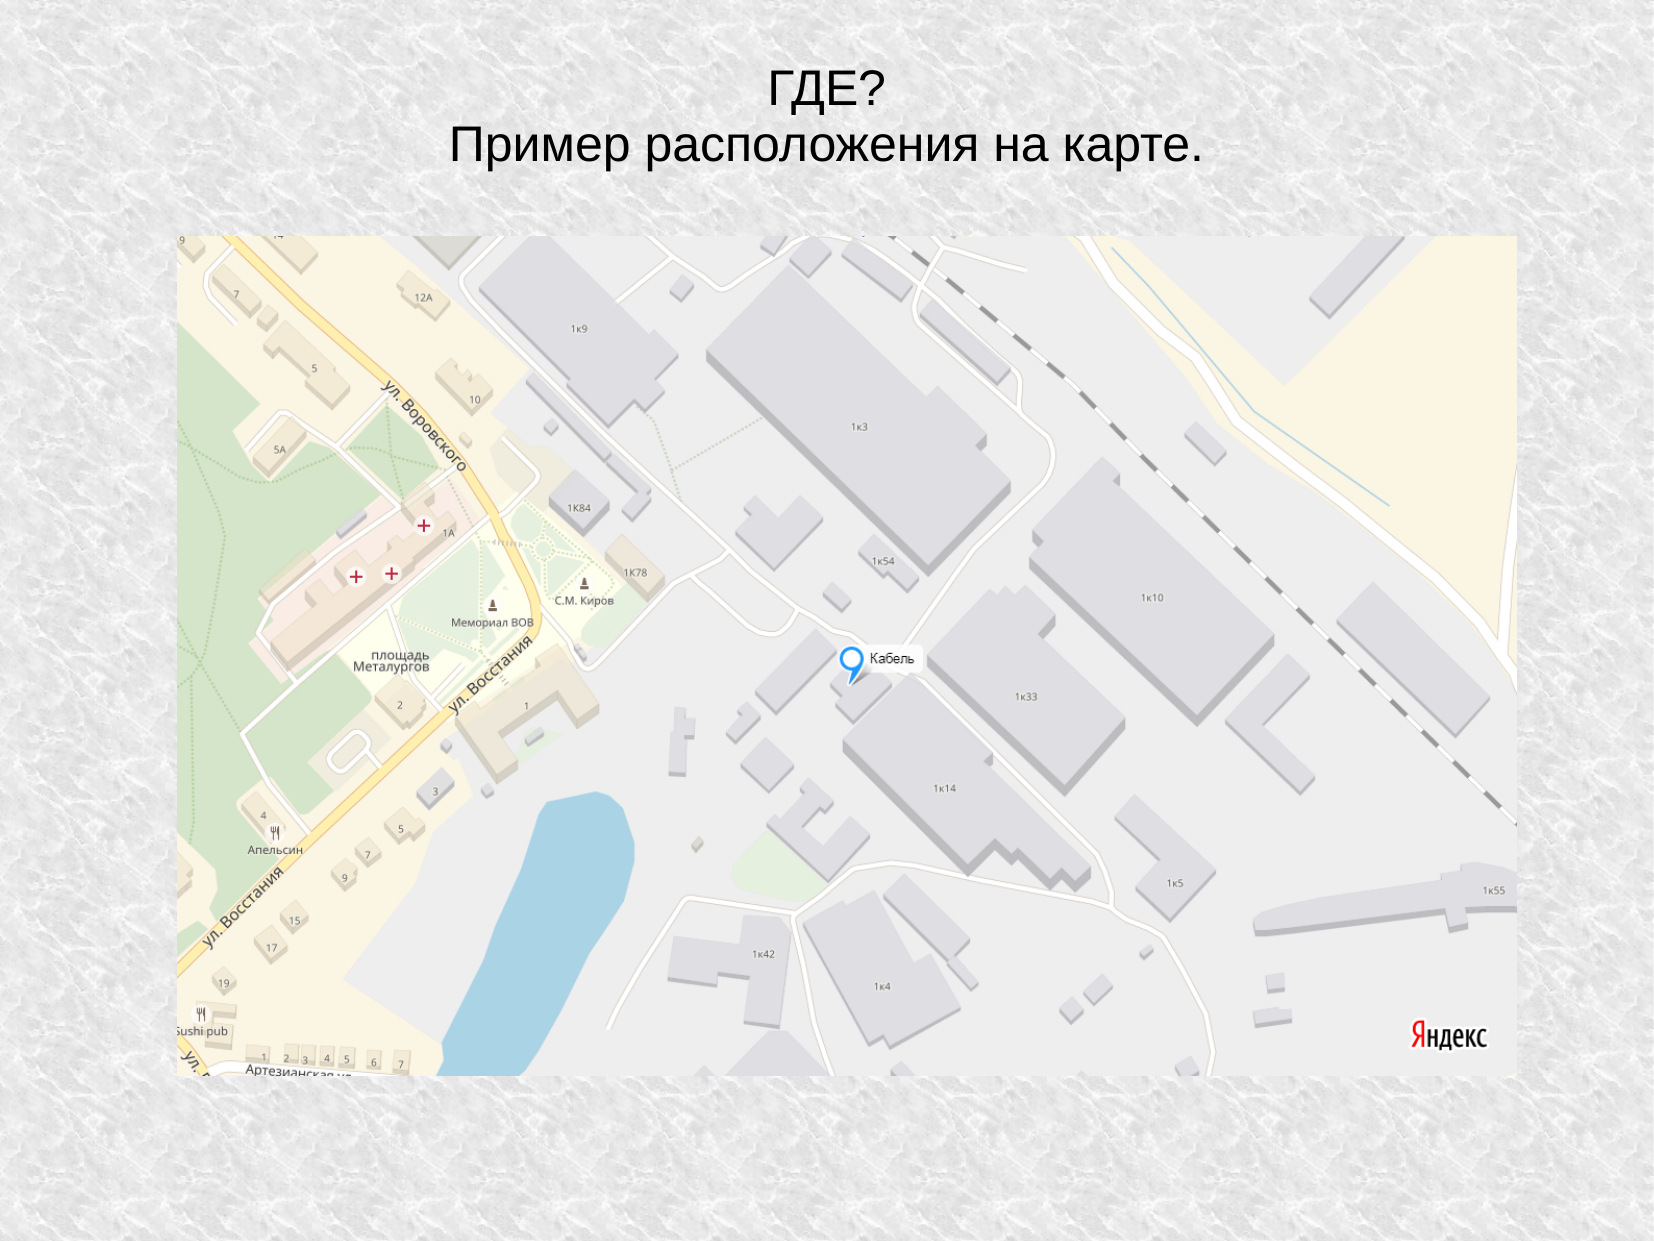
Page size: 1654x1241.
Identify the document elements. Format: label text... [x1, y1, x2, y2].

picture [0, 0, 1654, 1241]
title ГДЕ? Пример расположения на карте. [82, 0, 1571, 266]
